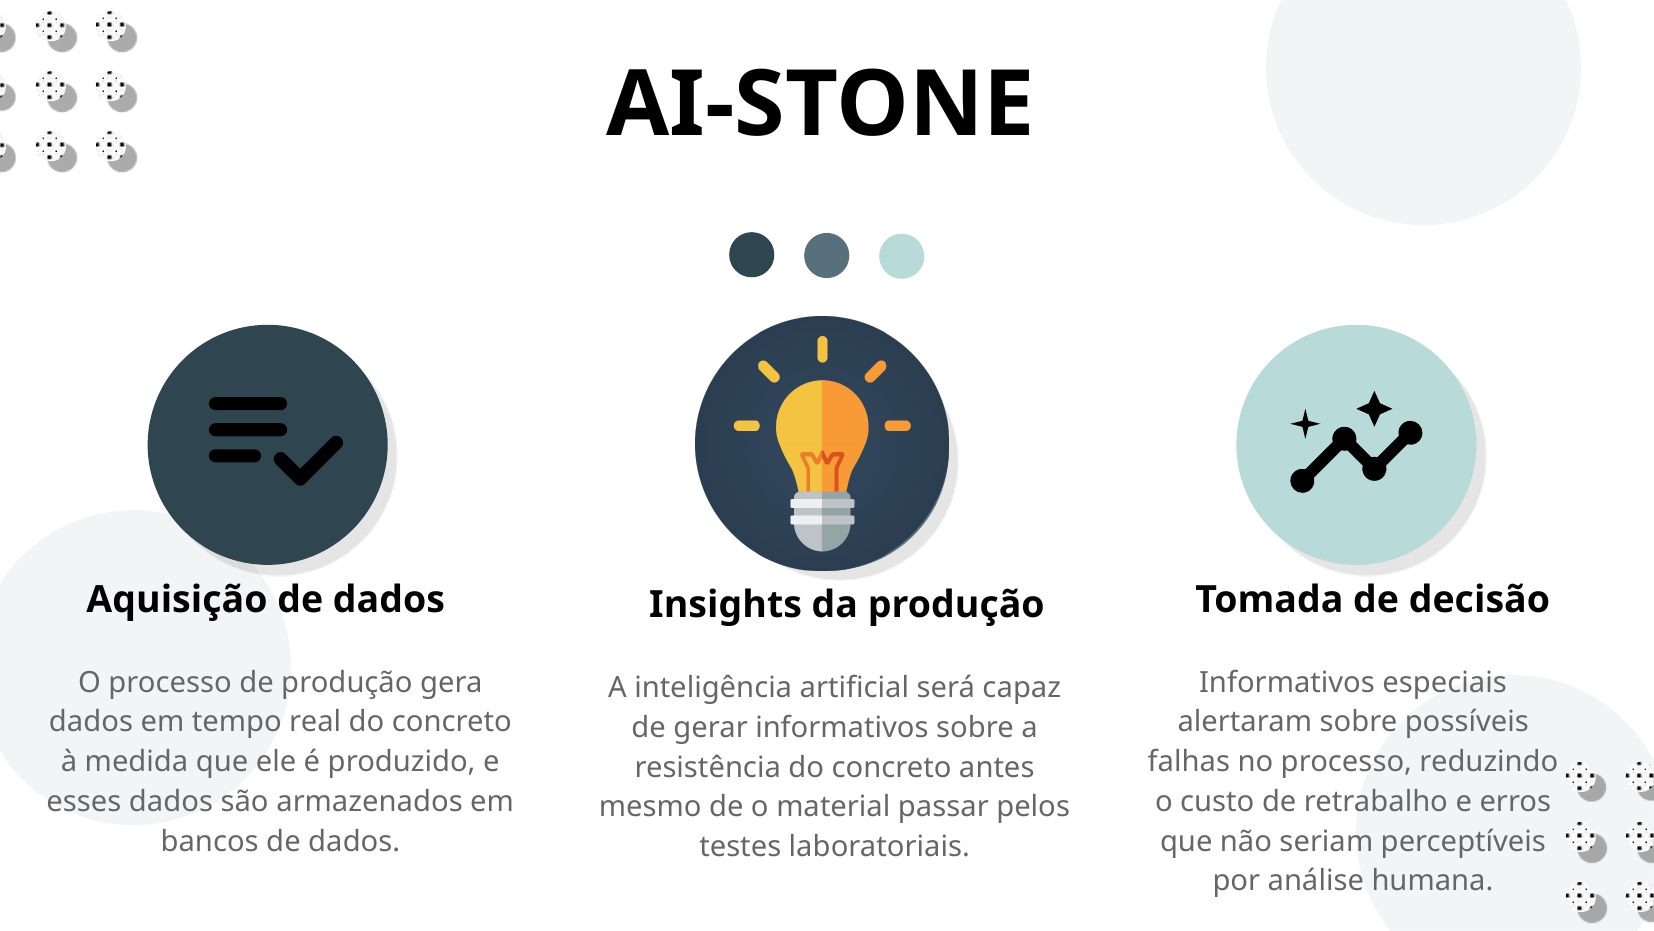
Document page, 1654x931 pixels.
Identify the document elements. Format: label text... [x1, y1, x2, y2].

text_box [147, 324, 388, 564]
picture [1585, 882, 1596, 912]
picture [35, 71, 66, 102]
picture [35, 131, 67, 162]
picture [35, 11, 66, 42]
picture [96, 11, 125, 21]
picture [0, 134, 7, 159]
text_box Aquisição de dados [29, 564, 502, 631]
picture [1625, 821, 1654, 853]
picture [0, 74, 6, 99]
picture [1585, 762, 1596, 792]
title AI-STONE [76, 21, 1565, 178]
picture [0, 14, 6, 39]
picture [695, 316, 949, 571]
picture [192, 354, 356, 518]
picture [1585, 822, 1596, 852]
text_box Tomada de decisão [1122, 564, 1625, 636]
text_box A inteligência artificial será capaz de gerar informativos sobre a resistência do concreto antes mesmo de o material passar pelos testes laboratoriais. [577, 659, 1093, 901]
picture [1625, 761, 1654, 792]
text_box [729, 232, 775, 278]
text_box [879, 233, 925, 279]
text_box [1236, 324, 1477, 564]
text_box O processo de produção gera dados em tempo real do concreto à medida que ele é produzido, e esses dados são armazenados em bancos de dados. [29, 653, 532, 866]
text_box Insights da produção [601, 570, 1093, 637]
picture [1625, 881, 1654, 912]
text_box [804, 232, 850, 279]
text_box Informativos especiais alertaram sobre possíveis falhas no processo, reduzindo o custo de retrabalho e erros que não seriam perceptíveis por análise humana. [1122, 653, 1585, 917]
picture [1281, 369, 1432, 520]
